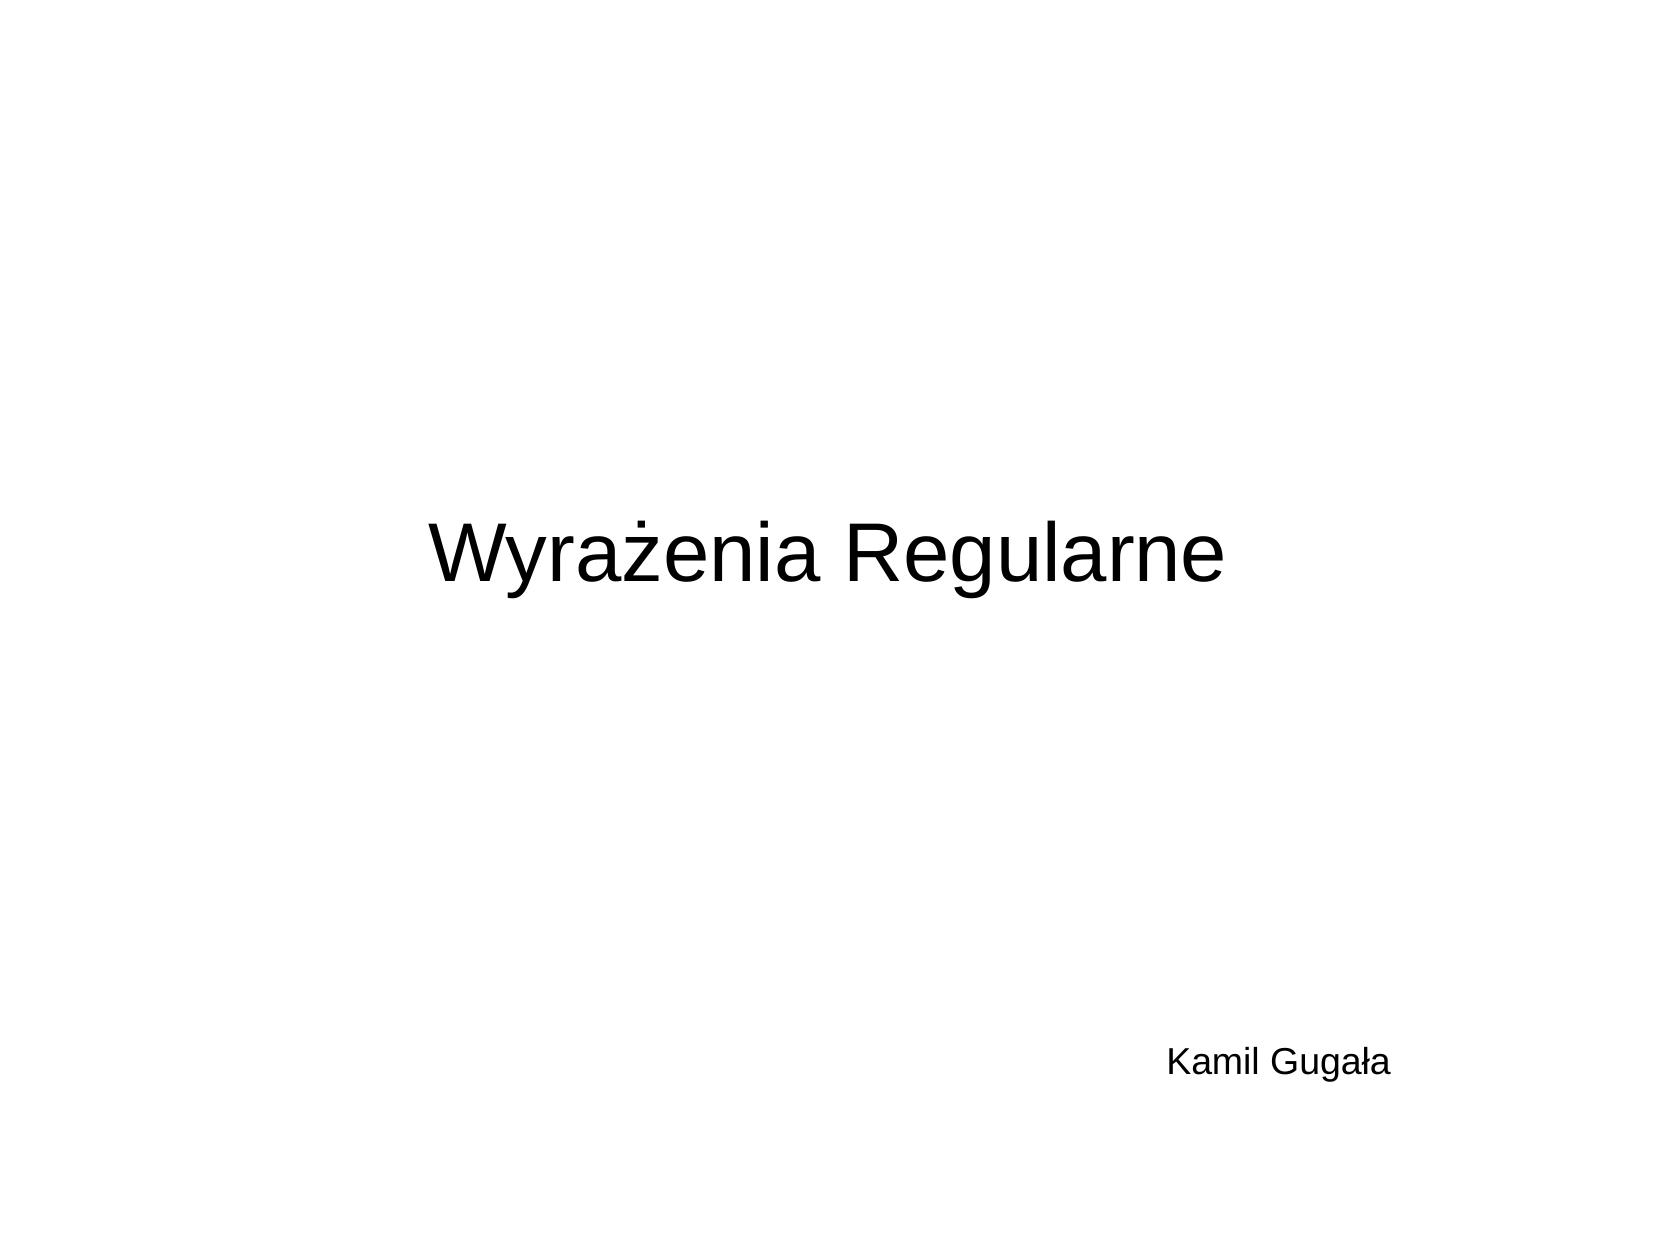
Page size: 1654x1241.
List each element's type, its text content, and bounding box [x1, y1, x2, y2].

text_box Wyrażenia Regularne [413, 498, 1359, 886]
text_box Kamil Gugała [1151, 1033, 1536, 1091]
